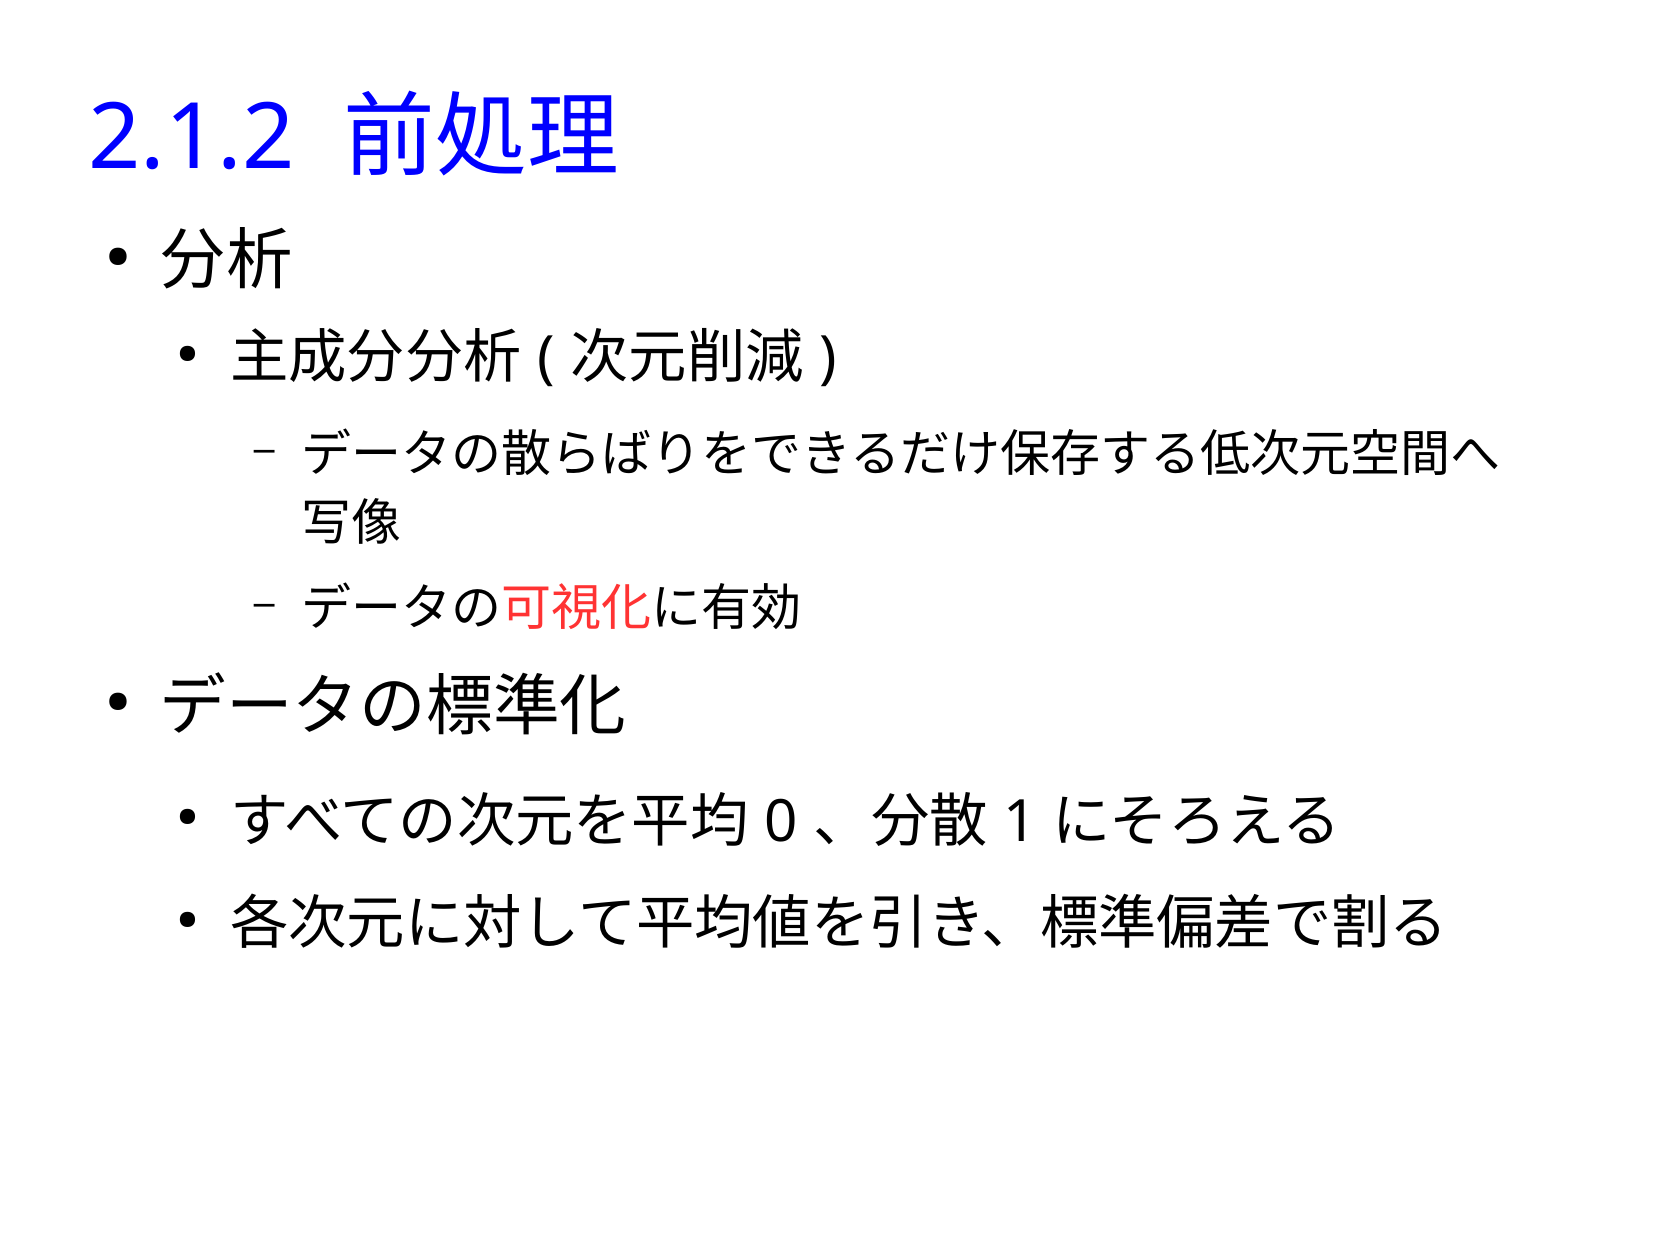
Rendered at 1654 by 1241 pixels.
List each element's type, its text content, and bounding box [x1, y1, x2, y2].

list 分析 主成分分析(次元削減) データの散らばりをできるだけ保存する低次元空間へ 写像 データの可視化に有効 データの標準化 すべての次元を平均0、分散1にそろえる 各次元に対して平均値を引き、標準偏差で割る [88, 212, 1565, 1025]
title 2.1.2 前処理 [88, 58, 1577, 207]
